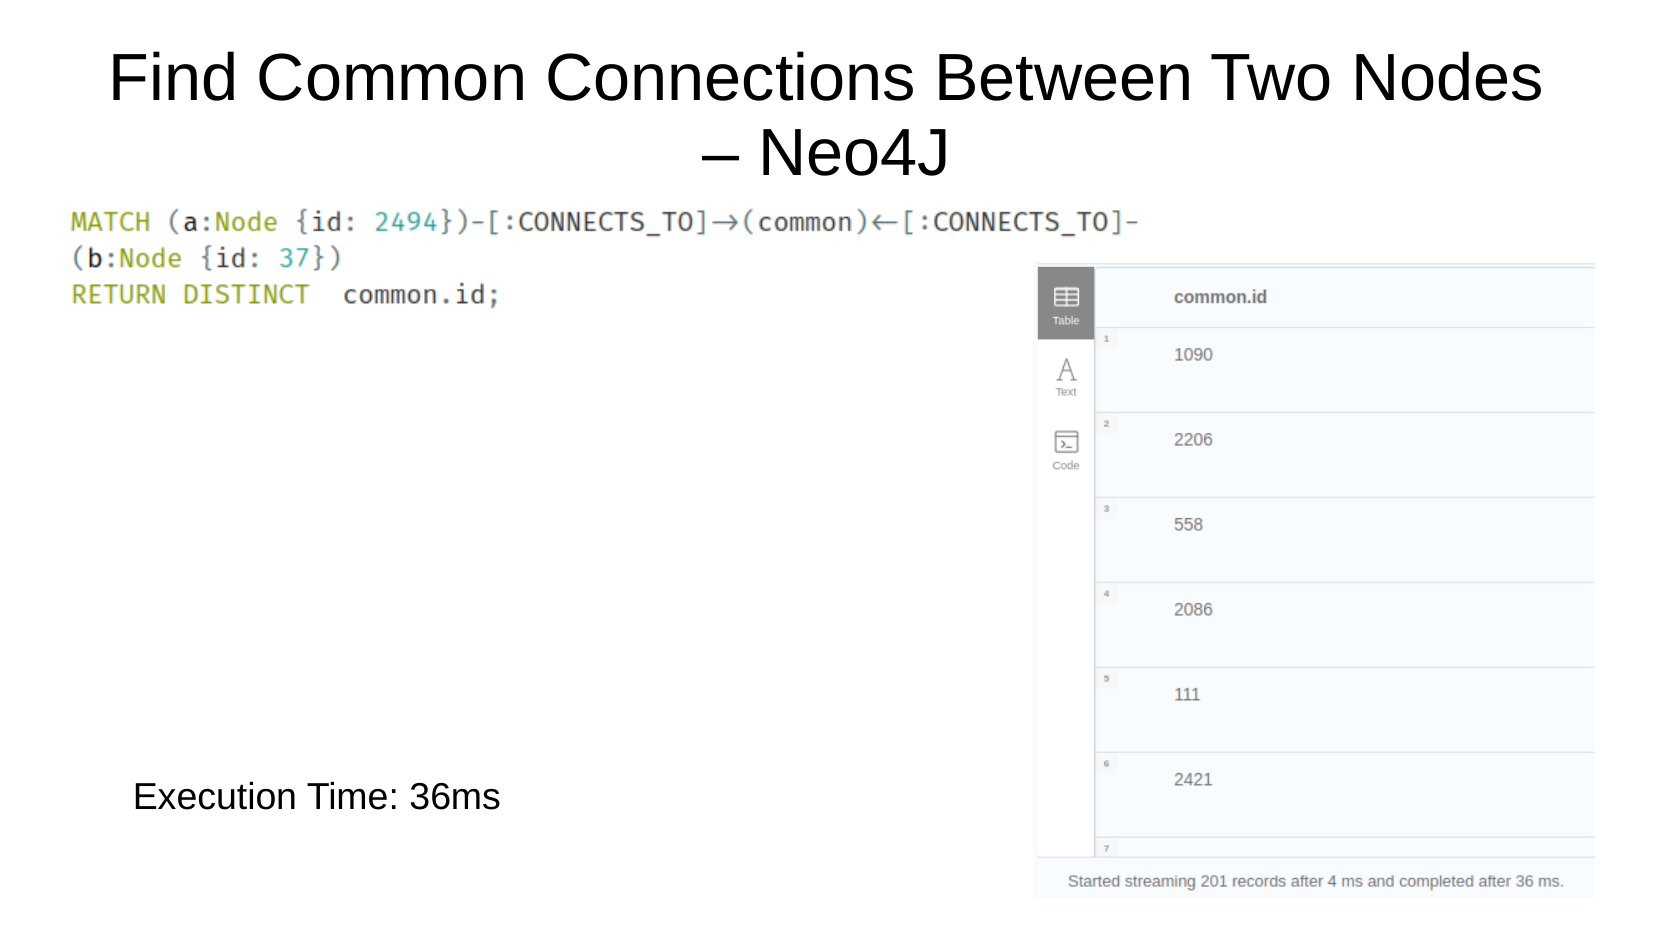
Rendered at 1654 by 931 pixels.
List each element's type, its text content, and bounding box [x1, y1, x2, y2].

title Find Common Connections Between Two Nodes – Neo4J [82, 37, 1571, 193]
text_box Execution Time: 36ms [118, 767, 517, 825]
picture [65, 206, 1595, 898]
